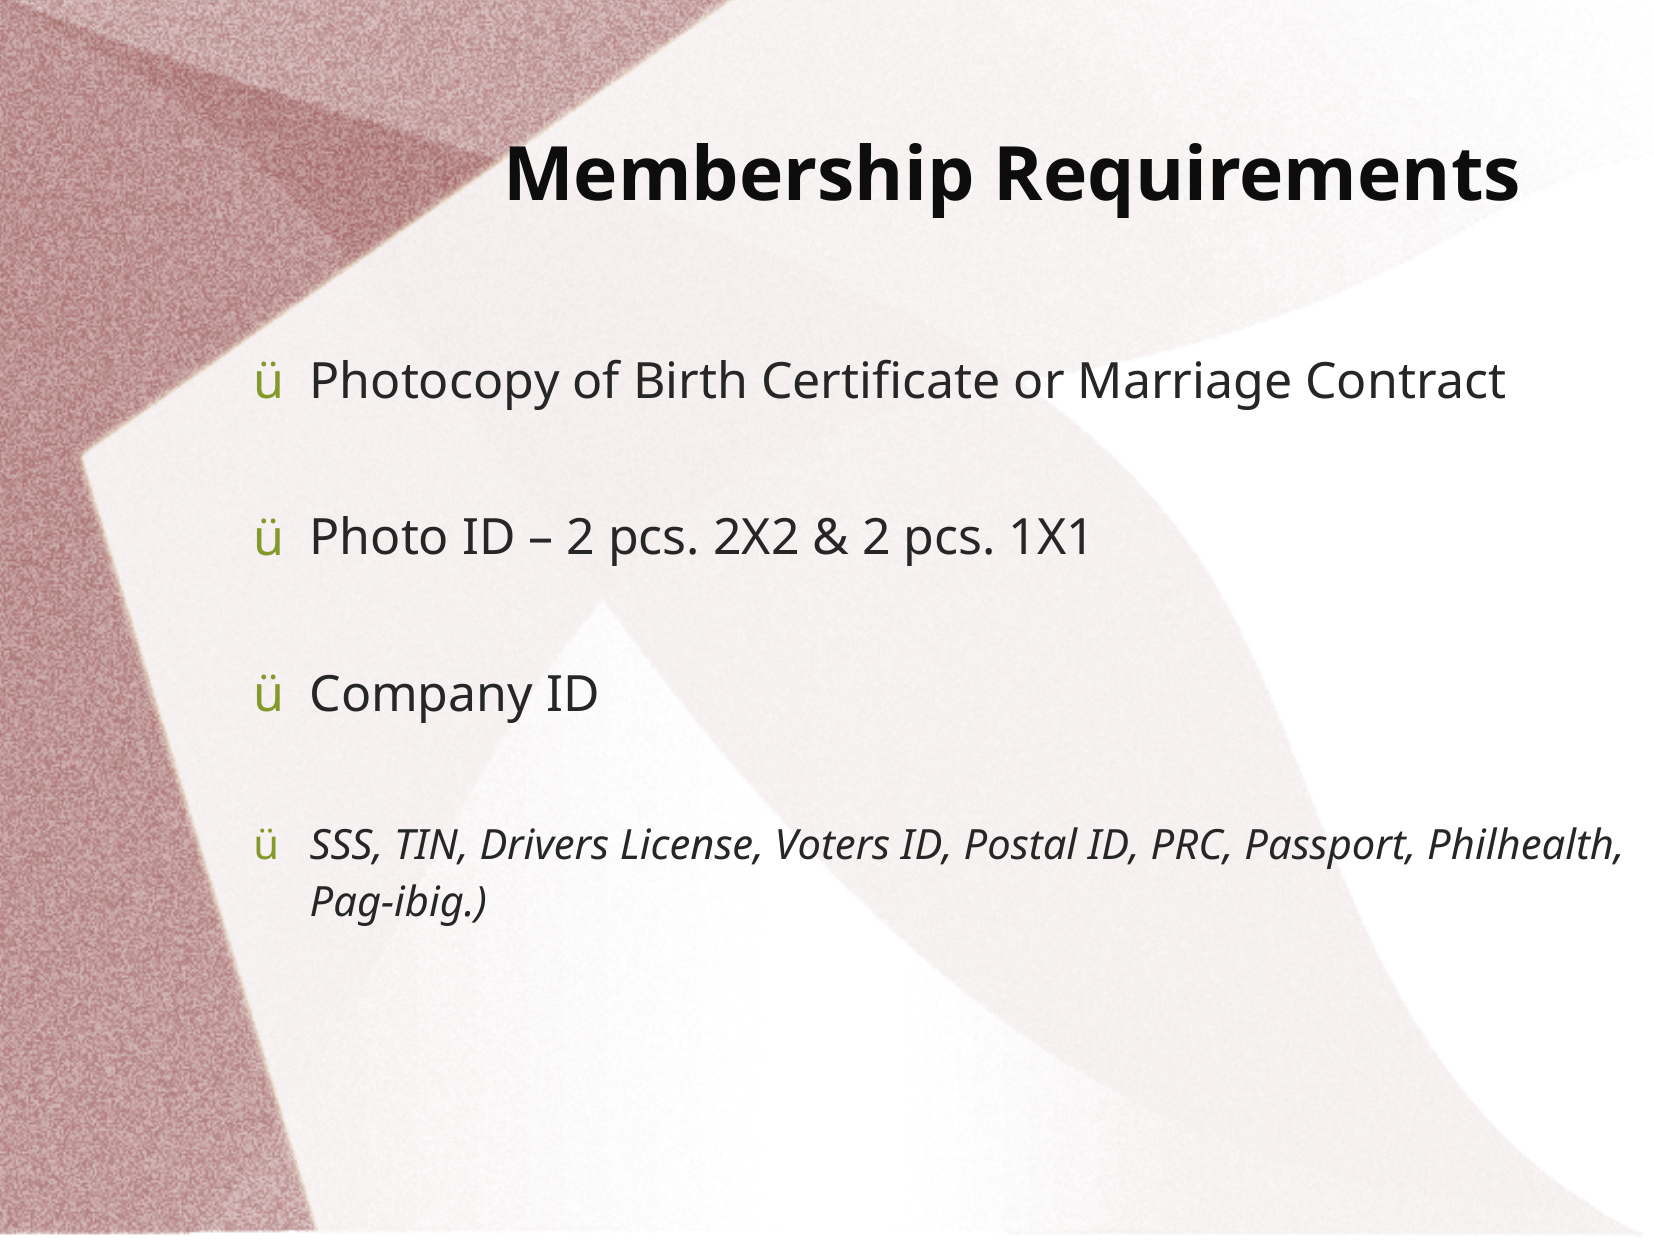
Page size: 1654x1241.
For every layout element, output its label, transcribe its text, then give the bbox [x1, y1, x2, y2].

text_box Membership Requirements [412, 112, 1613, 234]
picture [0, 0, 1654, 1241]
list Photocopy of Birth Certificate or Marriage Contract Photo ID – 2 pcs. 2X2 & 2 pcs. 1X1 Company ID SSS, TIN, Drivers License, Voters ID, Postal ID, PRC, Passport, Philhealth, Pag-ibig.) [225, 337, 1650, 882]
